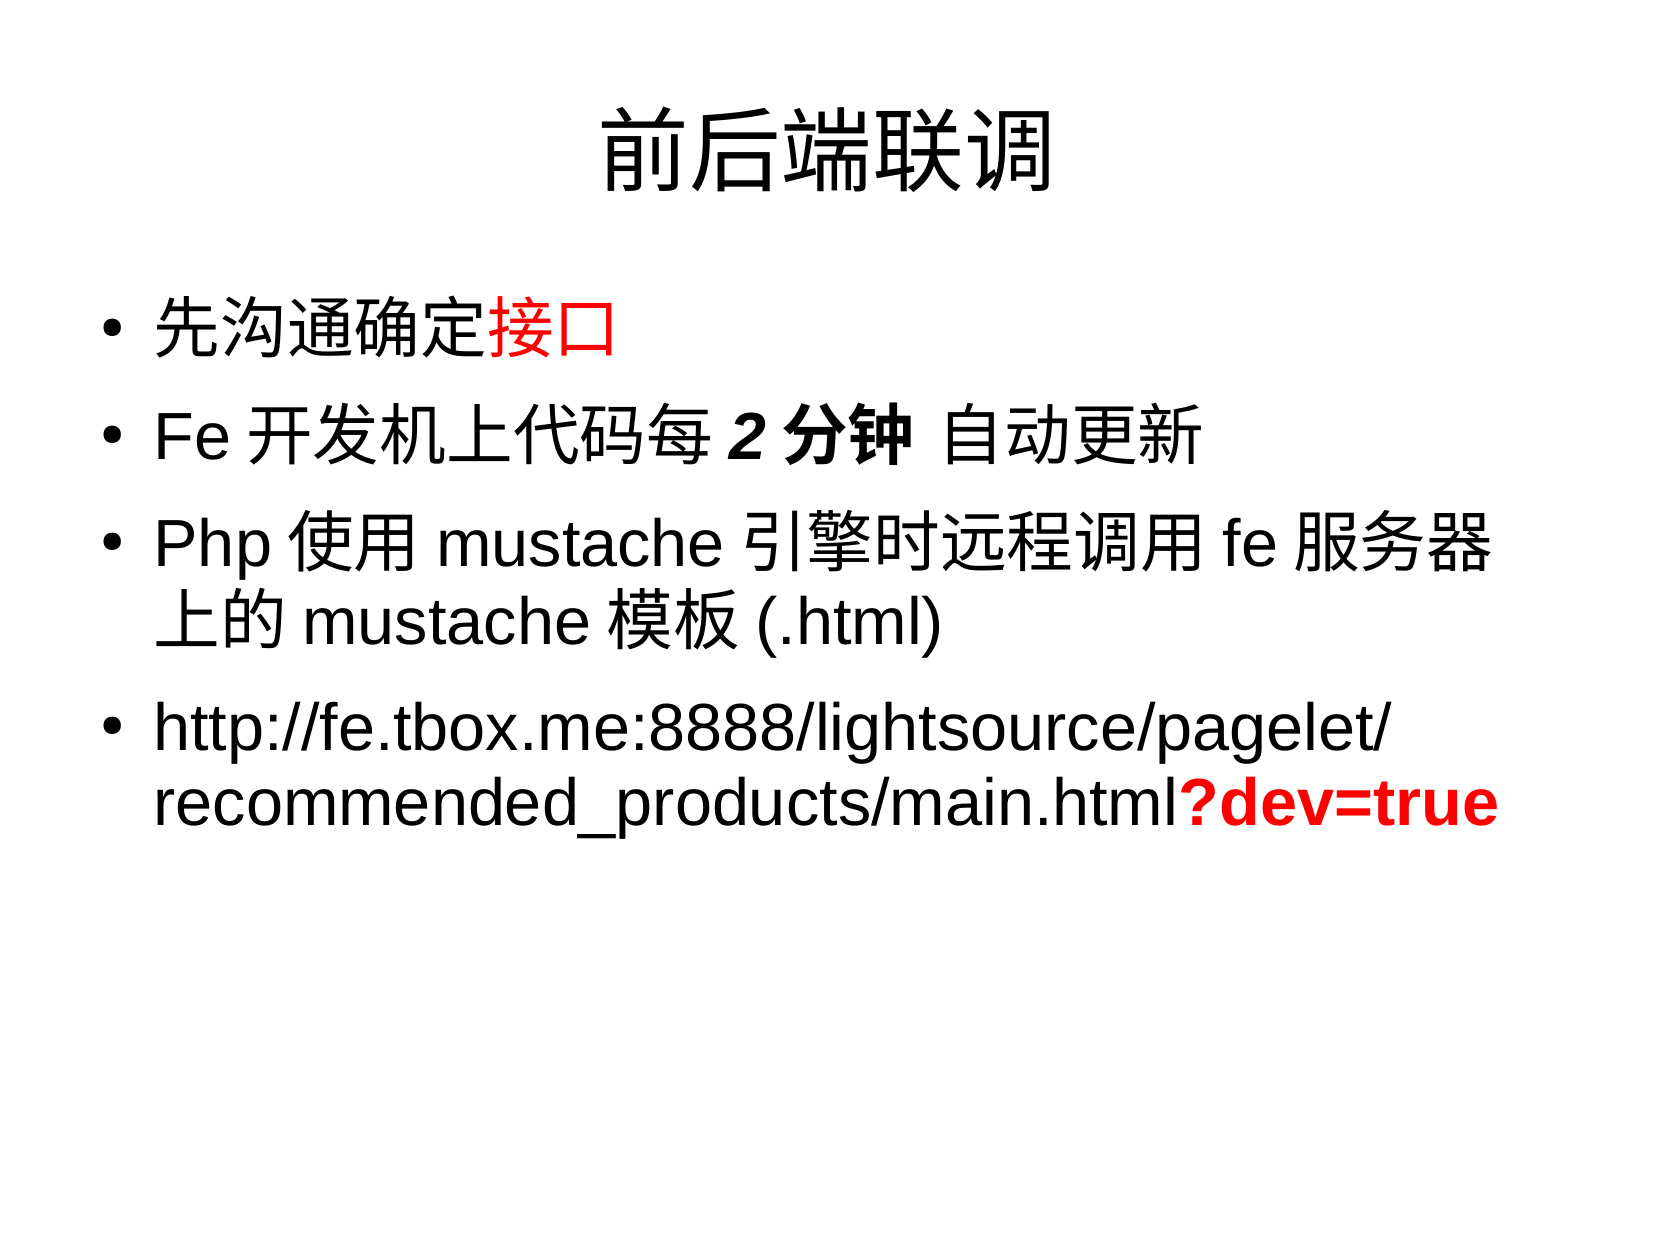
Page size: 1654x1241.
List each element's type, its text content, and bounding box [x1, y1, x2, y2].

list 先沟通确定接口 Fe开发机上代码每2分钟 自动更新 Php使用mustache引擎时远程调用fe服务器上的mustache模板(.html) http://fe.tbox.me:8888/lightsource/pagelet/recommended_products/main.html?dev=true [82, 290, 1538, 1010]
title 前后端联调 [82, 49, 1571, 257]
